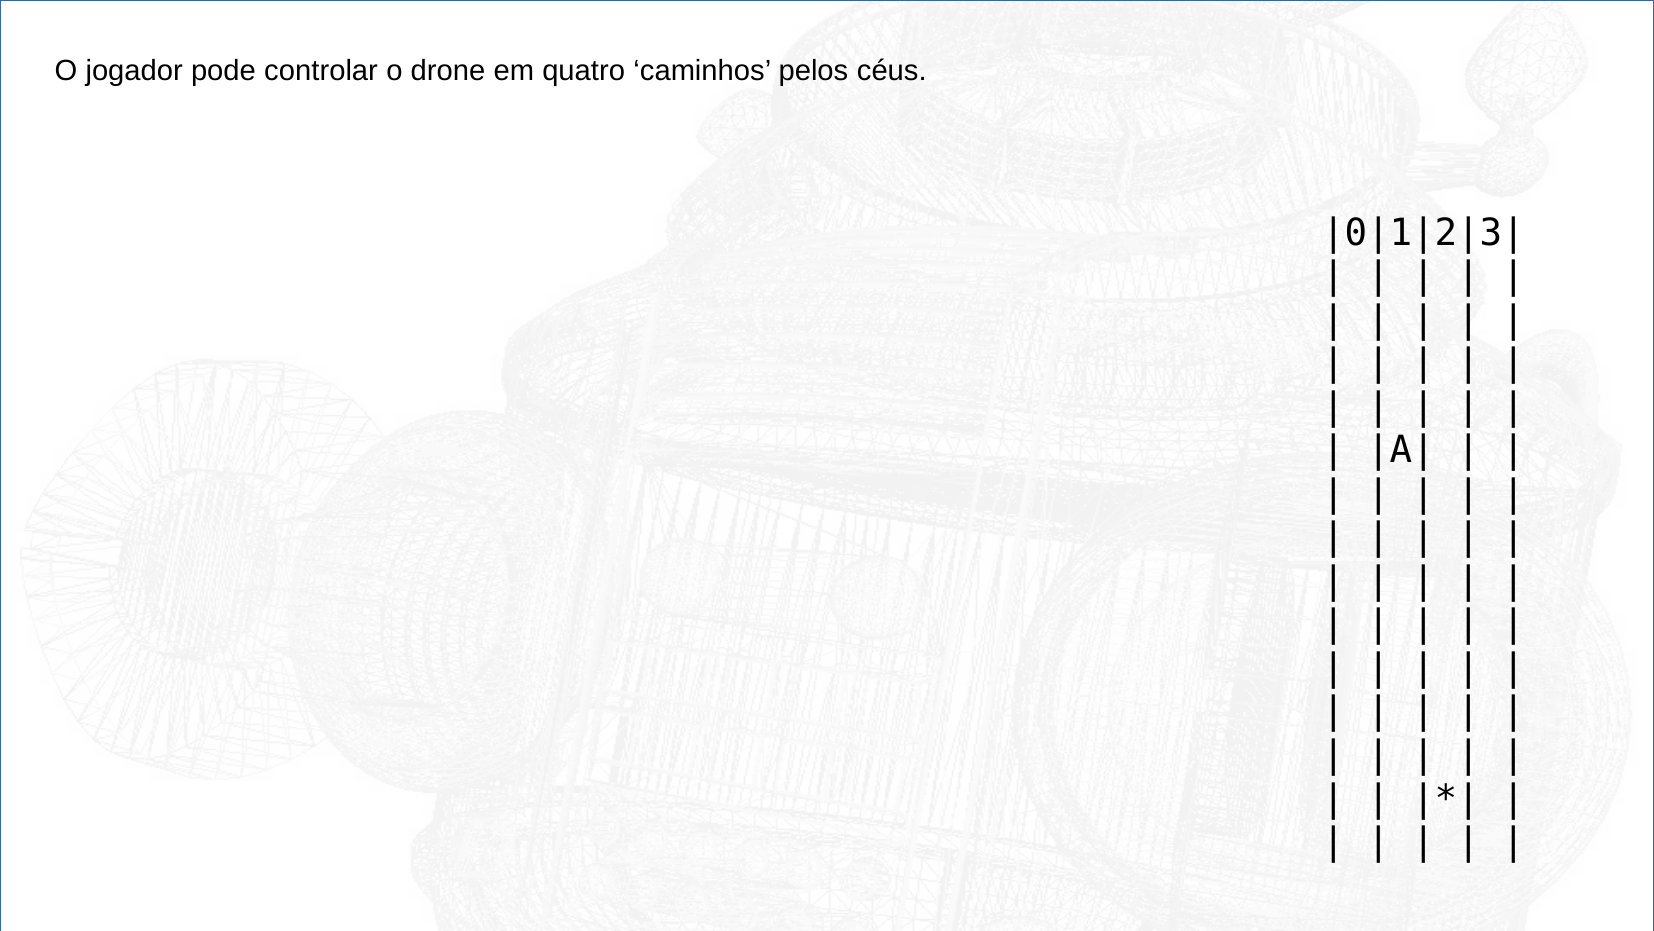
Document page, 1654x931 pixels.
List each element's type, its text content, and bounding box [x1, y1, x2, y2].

text_box |0|1|2|3| | | | | | | | | | | | | | | | | | | | | | |A| | | | | | | | | | | | | | | | | | | | | | | | | | | | | | | | | | | | | | | | |*| | | | | | | [1307, 203, 1540, 871]
text_box O jogador pode controlar o drone em quatro ‘caminhos’ pelos céus. [39, 30, 1507, 121]
